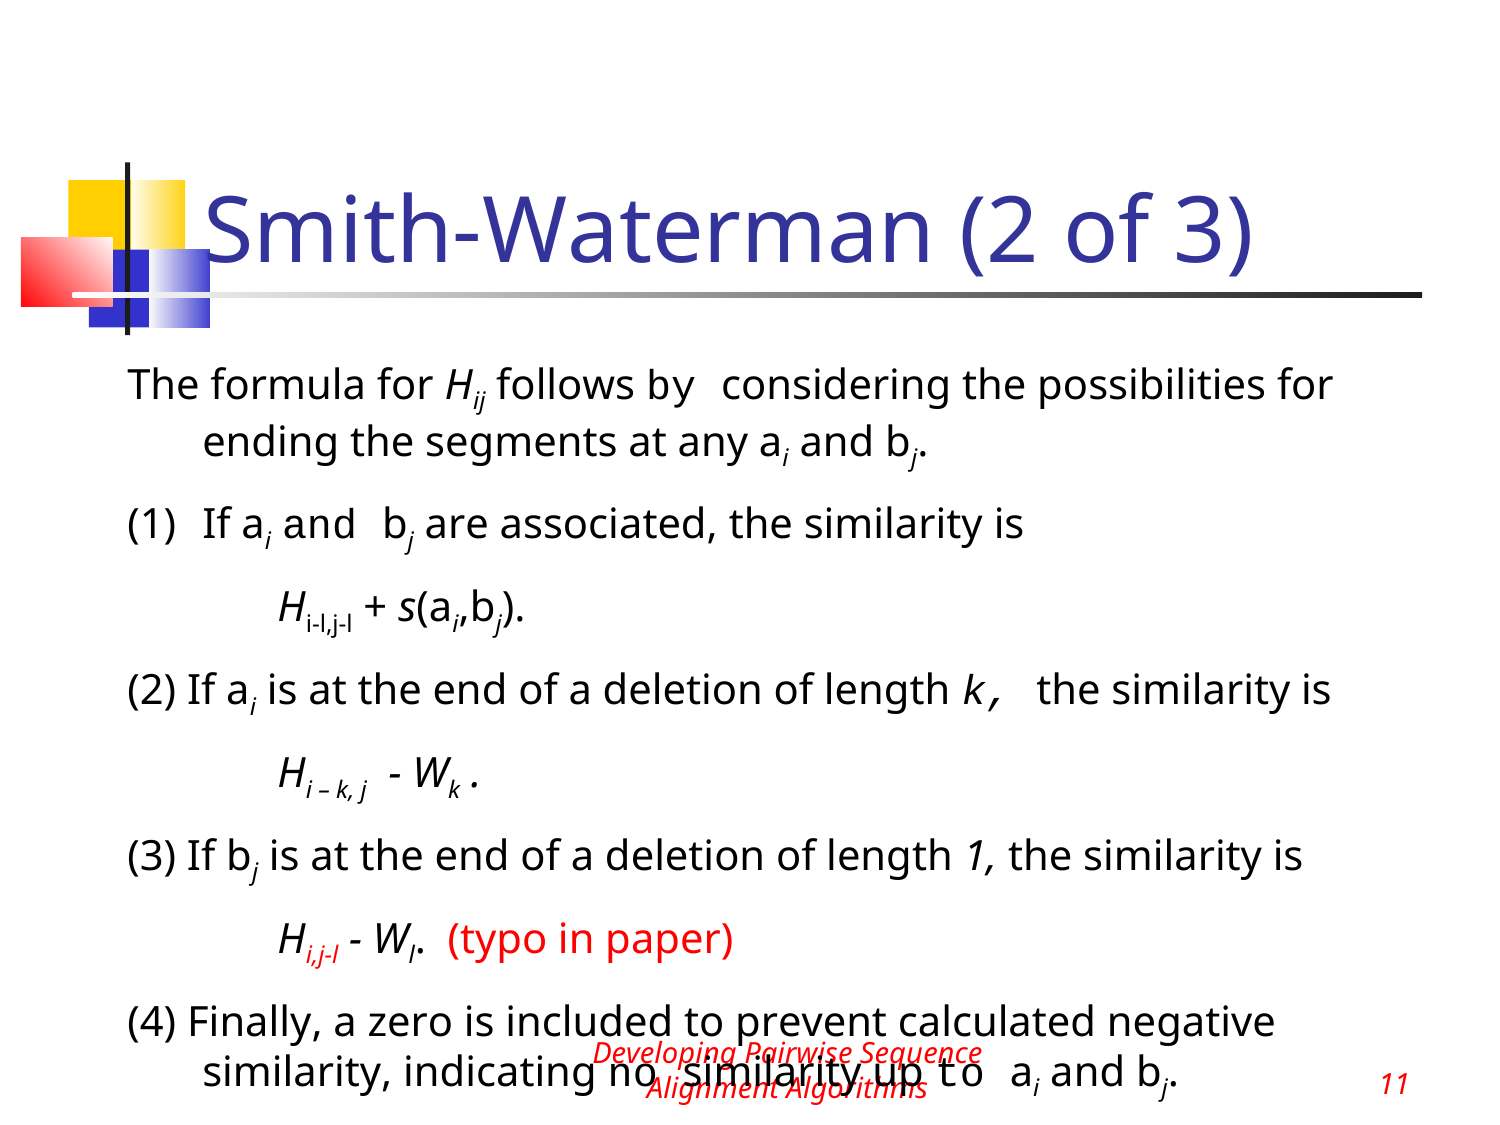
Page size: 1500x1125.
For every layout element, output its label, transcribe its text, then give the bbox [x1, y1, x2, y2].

text_box <number> [1112, 1037, 1426, 1113]
title Smith-Waterman (2 of 3) [188, 101, 1468, 289]
text_box The formula for Hij follows by considering the possibilities for ending the segments at any ai and bj. If ai and bj are associated, the similarity is Hi-l,j-l + s(ai,bj). (2) If ai is at the end of a deletion of length k, the similarity is Hi – k, j - Wk . (3) If bj is at the end of a deletion of length 1, the similarity is Hi,j-l - Wl. (typo in paper) (4) Finally, a zero is included to prevent calculated negative similarity, indicating no similarity up to ai and bj. [112, 349, 1375, 1110]
